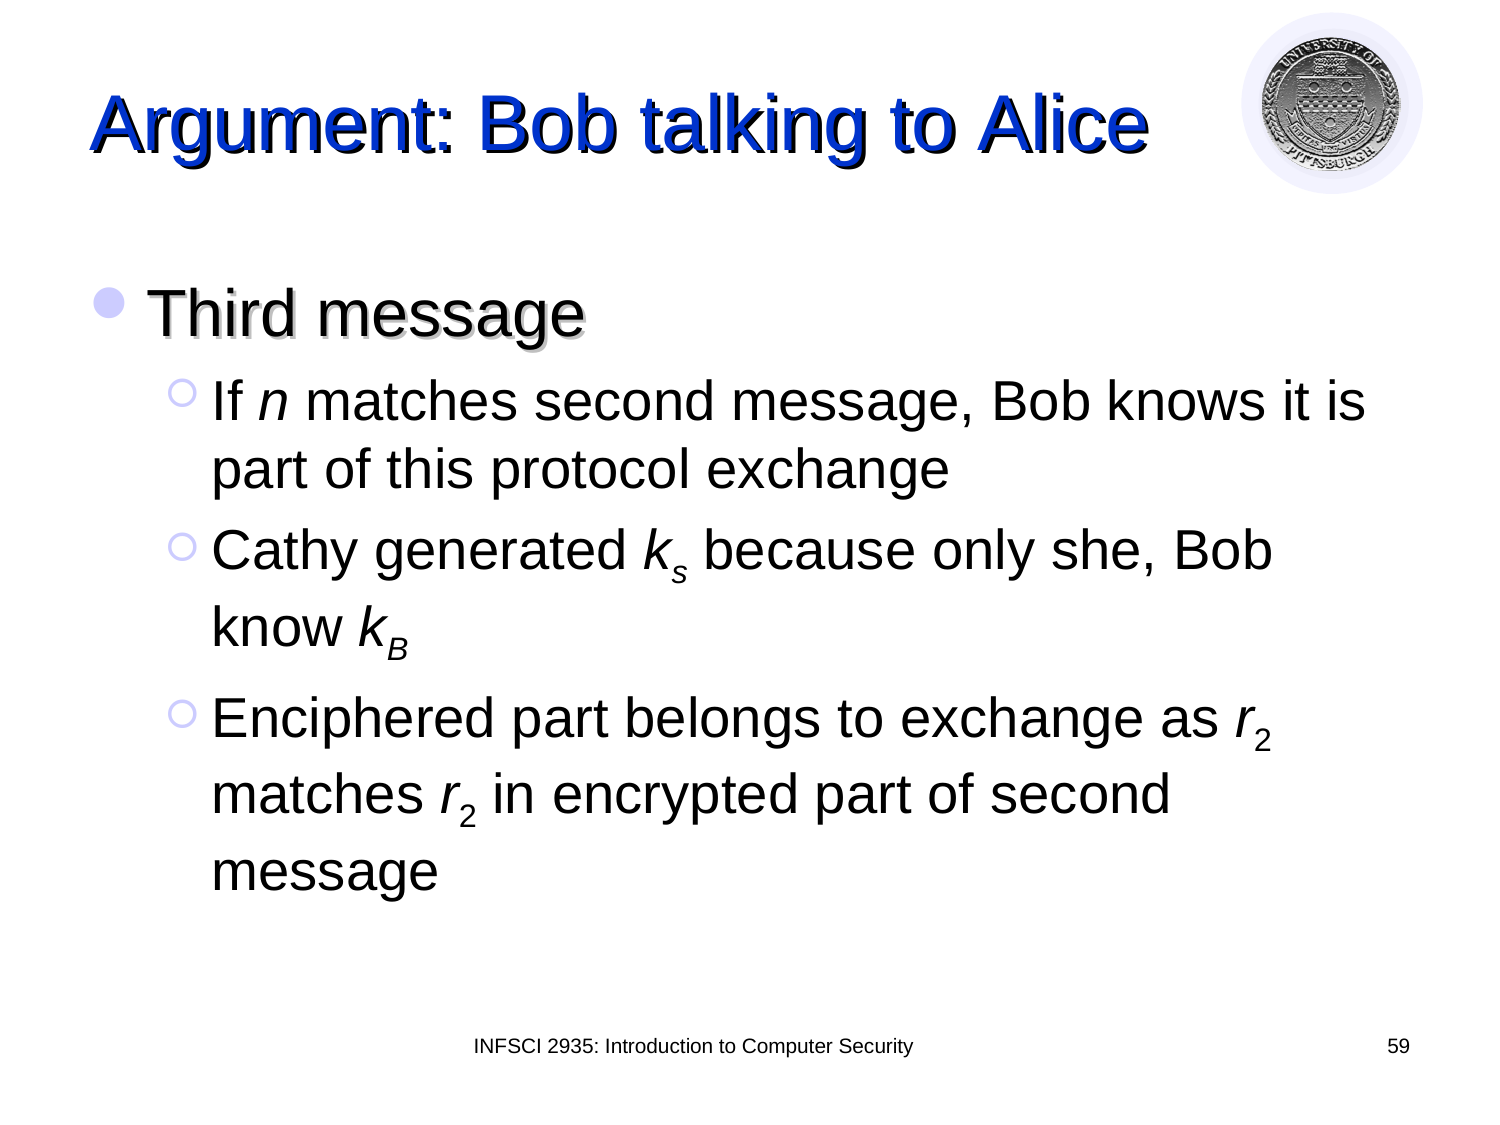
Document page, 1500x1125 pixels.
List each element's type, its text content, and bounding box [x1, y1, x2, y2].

list Third message If n matches second message, Bob knows it is part of this protocol exchange Cathy generated ks because only she, Bob know kB Enciphered part belongs to exchange as r2 matches r2 in encrypted part of second message [75, 262, 1426, 1006]
title Argument: Bob talking to Alice [75, 24, 1426, 213]
